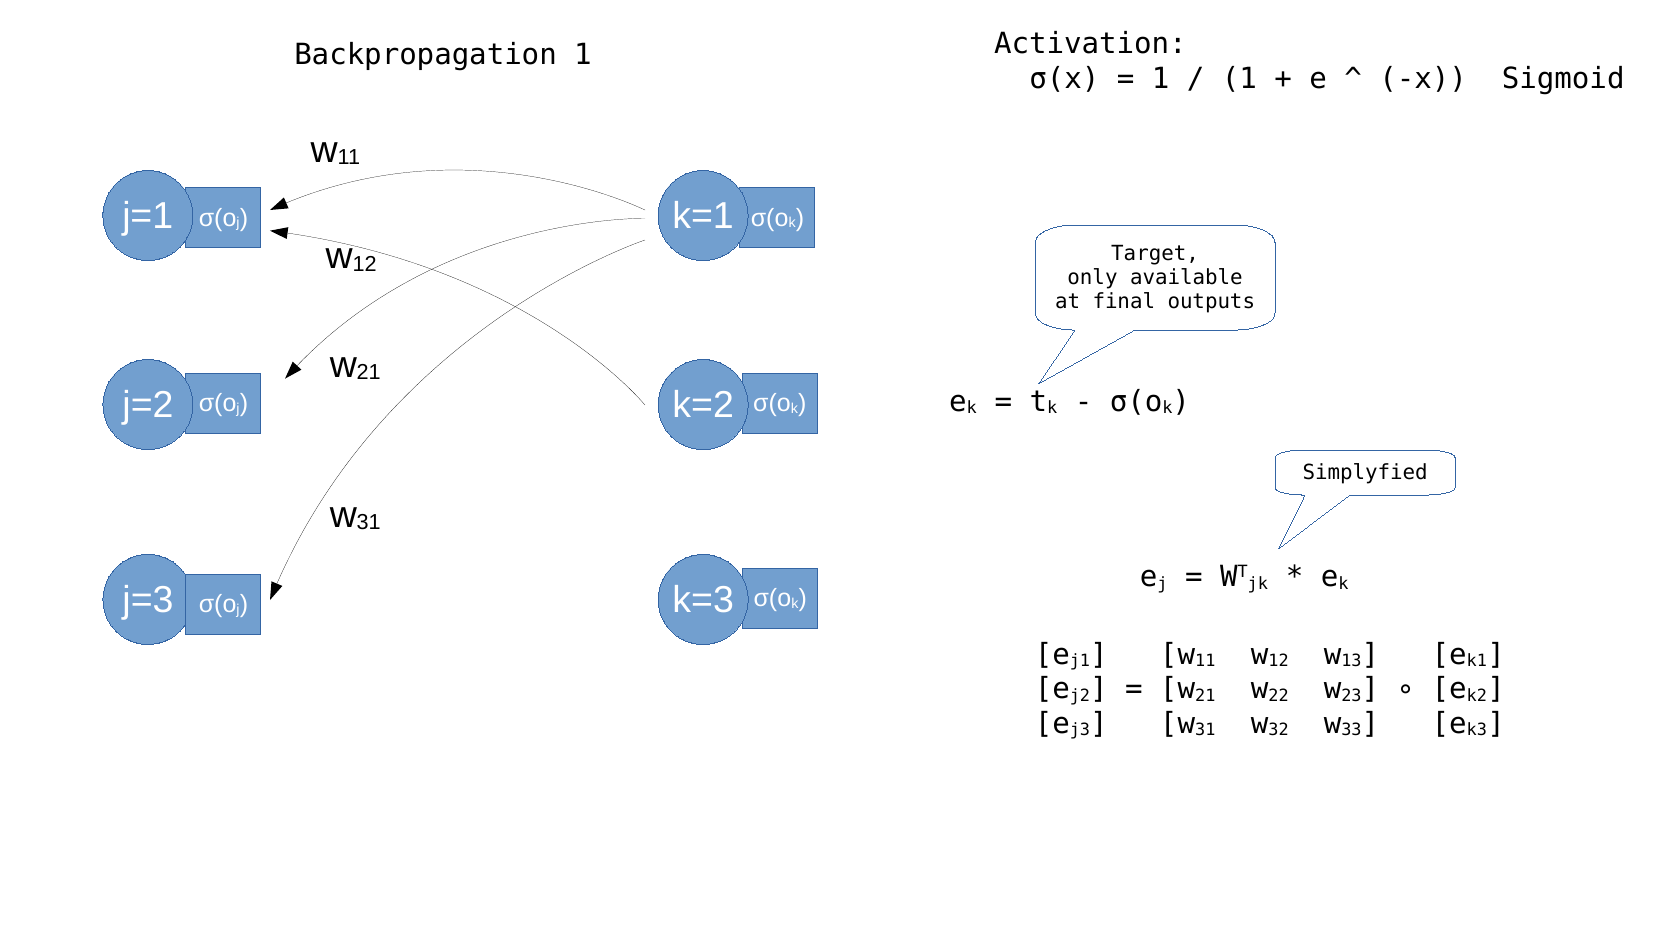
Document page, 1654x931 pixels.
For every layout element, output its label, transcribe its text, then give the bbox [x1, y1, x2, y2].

text_box σ(ok) [739, 187, 815, 248]
text_box Simplyfied [1275, 450, 1456, 549]
text_box σ(oj) [185, 187, 261, 248]
text_box j=1 [102, 170, 193, 261]
text_box σ(ok) [742, 373, 818, 434]
text_box Target, only available at final outputs [1035, 225, 1276, 384]
text_box σ(oj) [185, 373, 261, 434]
text_box w21 [315, 335, 421, 406]
text_box w31 [315, 485, 421, 556]
text_box ek = tk - σ(ok) [934, 376, 1231, 436]
text_box j=2 [102, 359, 193, 450]
text_box w12 [310, 227, 406, 297]
text_box σ(oj) [185, 574, 261, 635]
text_box [ej1] [w11 w12 w13] [ek1] [ej2] = [w21 w22 w23] ∘ [ek2] [ej3] [w31 w32 w33] [ek3] [1020, 630, 1531, 781]
text_box ej = WTjk * ek [1125, 552, 1421, 612]
text_box Backpropagation 1 [279, 30, 617, 91]
text_box w11 [295, 120, 376, 191]
text_box k=3 [658, 554, 749, 645]
text_box j=3 [102, 554, 186, 645]
text_box Activation: σ(x) = 1 / (1 + e ^ (-x)) Sigmoid [979, 19, 1651, 137]
text_box k=2 [658, 359, 749, 450]
text_box w21 [397, 383, 421, 406]
text_box k=1 [658, 170, 749, 261]
text_box σ(ok) [742, 568, 818, 629]
